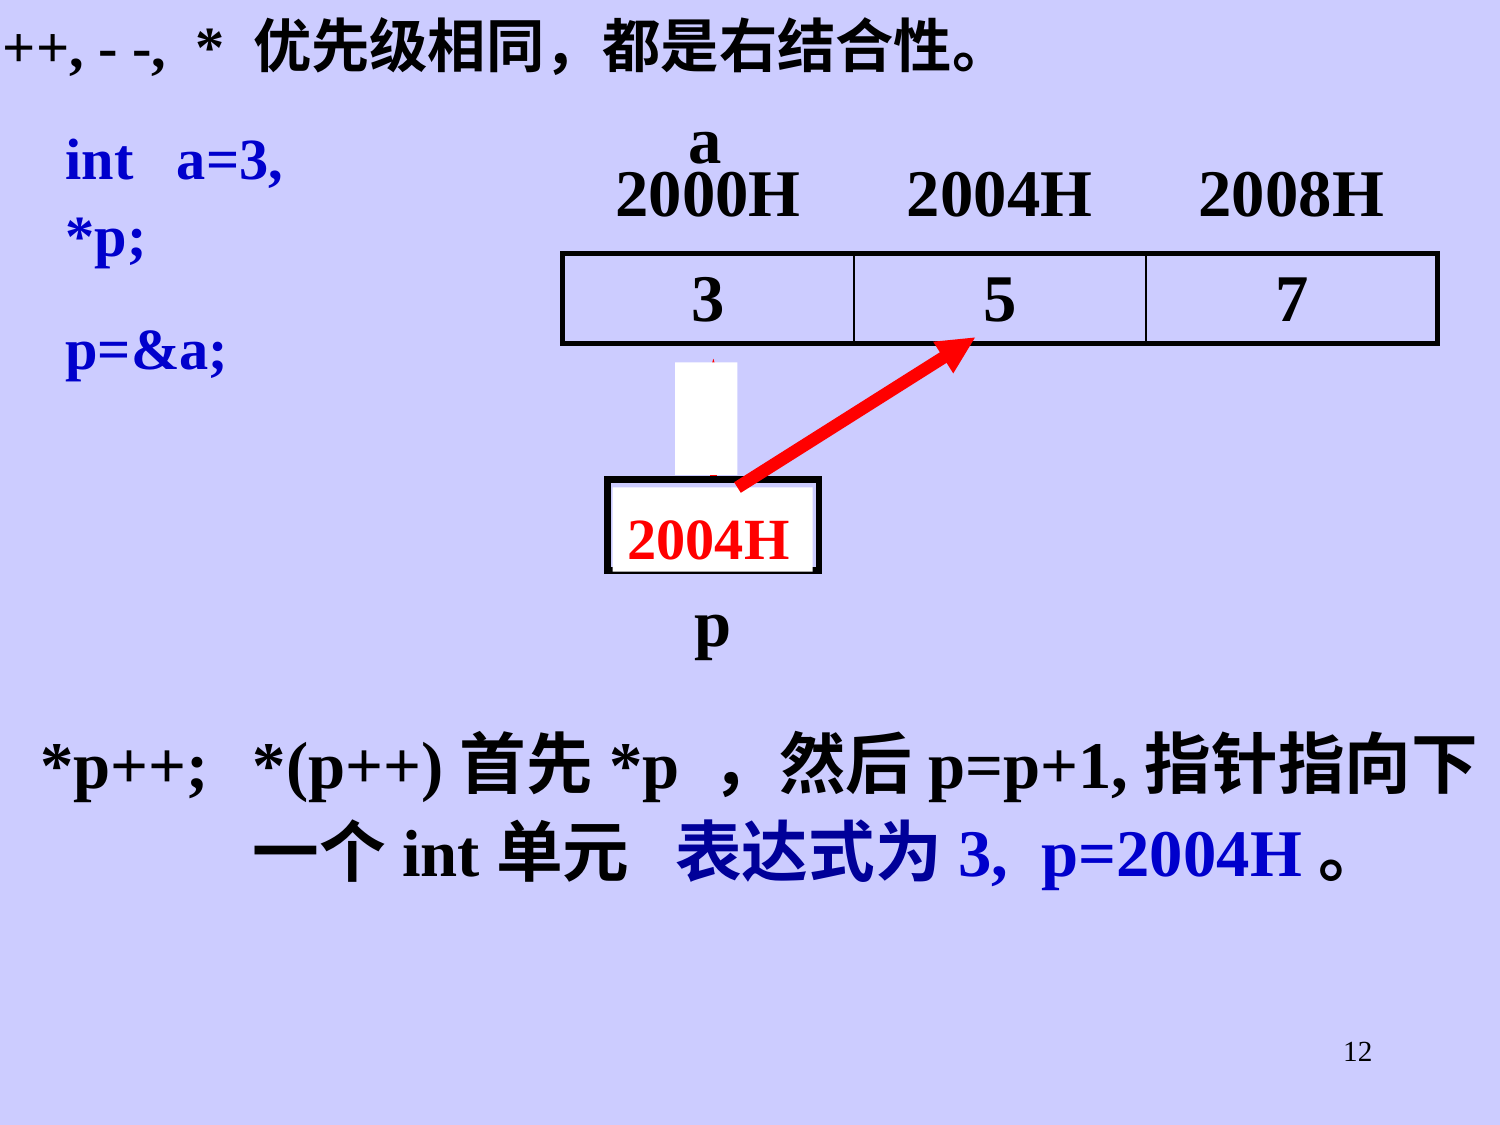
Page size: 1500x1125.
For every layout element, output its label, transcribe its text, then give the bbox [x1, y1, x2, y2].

text_box int a=3, *p; p=&a; [62, 112, 388, 384]
text_box 3 [565, 256, 853, 341]
text_box &a [607, 479, 737, 569]
text_box 2000H [562, 147, 855, 254]
text_box 7 [1147, 256, 1435, 341]
text_box 2004H [855, 147, 1146, 254]
text_box [675, 362, 738, 475]
text_box 2000H [694, 180, 703, 213]
text_box a [637, 87, 774, 180]
text_box ++, - -, * 优先级相同，都是右结合性。 [0, 0, 1500, 81]
text_box p [607, 569, 819, 662]
text_box 2004H [612, 487, 813, 572]
text_box &a [752, 479, 819, 569]
text_box 5 [855, 256, 1145, 341]
text_box 2008H [1146, 147, 1438, 254]
text_box 2000H [660, 180, 669, 213]
text_box <编号> [1074, 1025, 1388, 1101]
text_box *(p++)首先*p ，然后p=p+1,指针指向下一个int单元 表达式为3, p=2004H。 [249, 712, 1500, 892]
text_box *p++; [37, 712, 213, 892]
text_box 2000H [727, 180, 736, 213]
